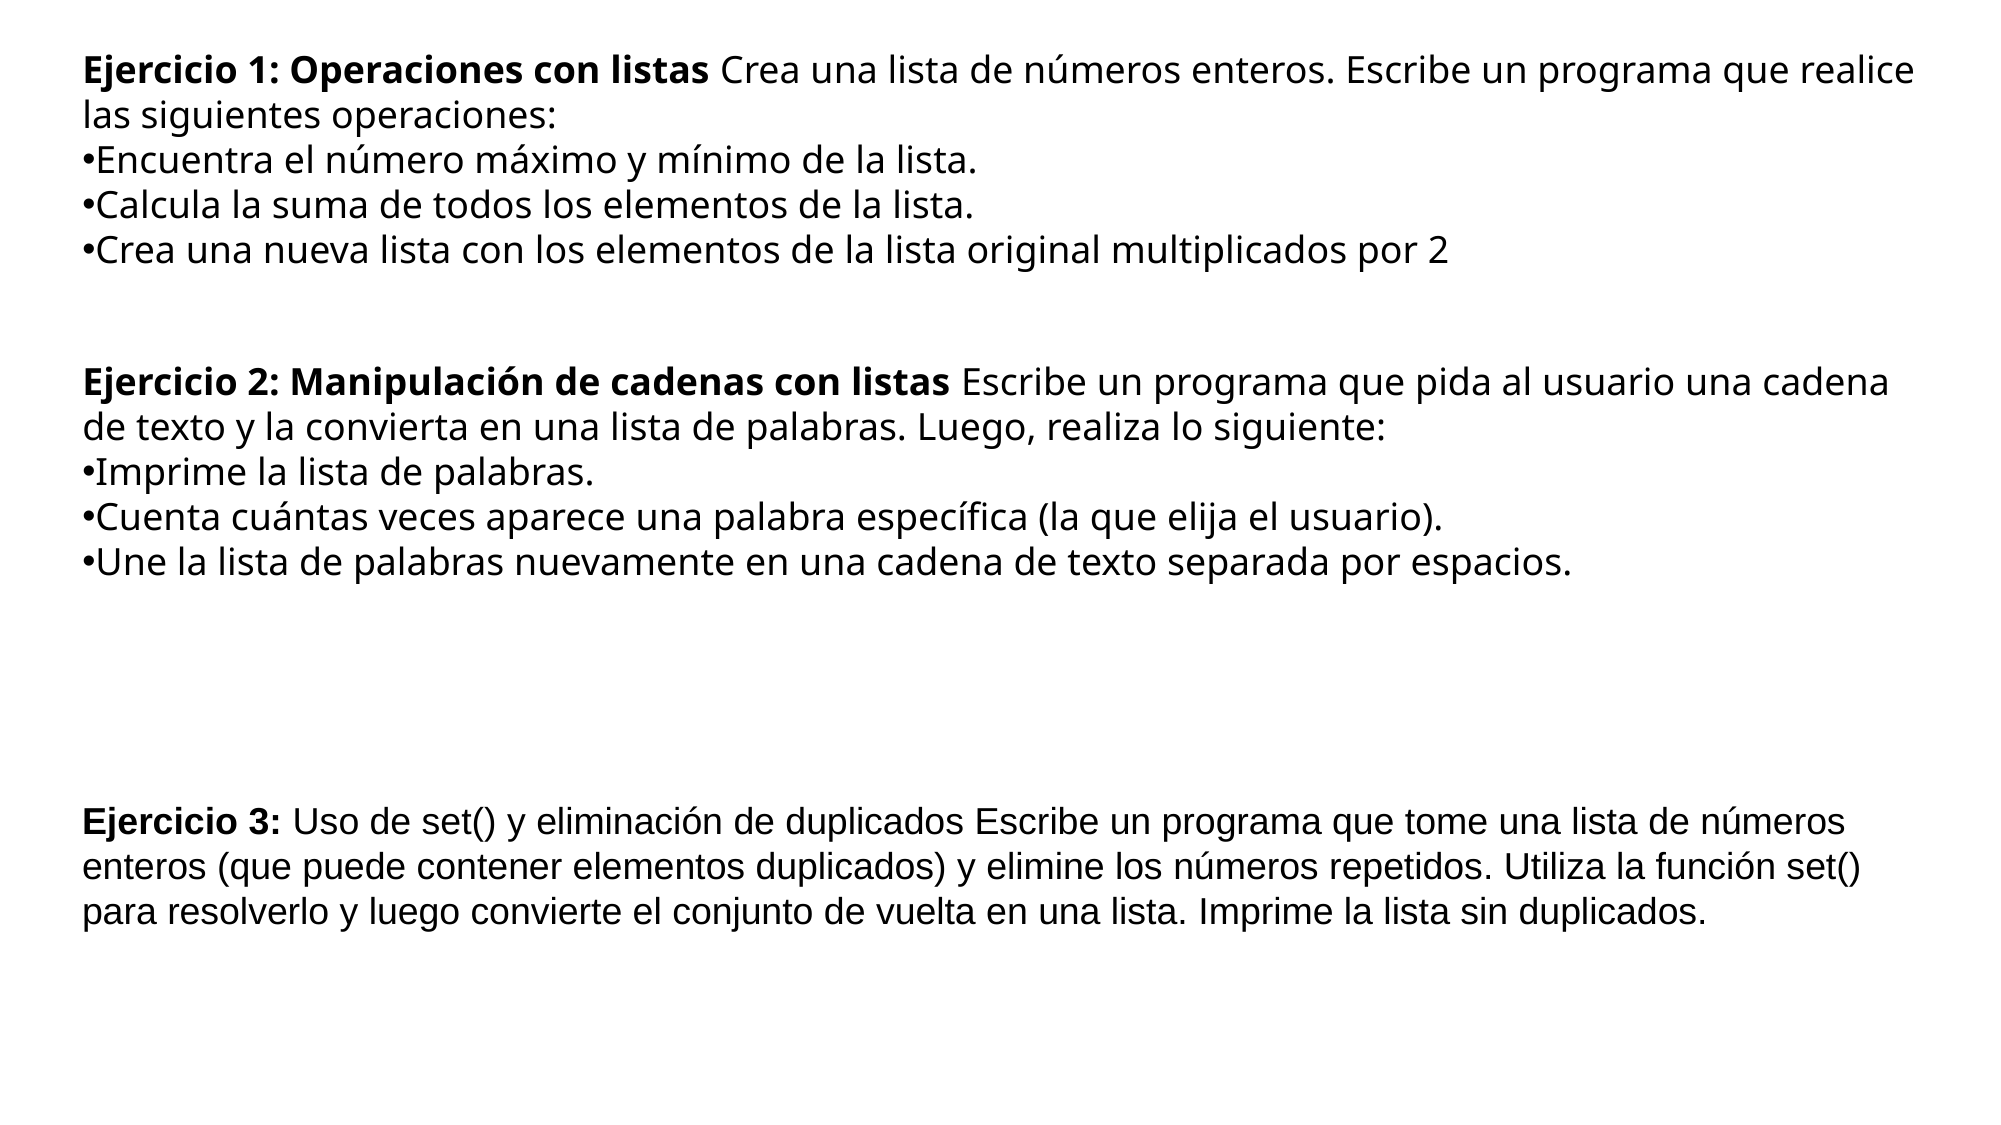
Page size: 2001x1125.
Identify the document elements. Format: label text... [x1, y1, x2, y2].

text_box Ejercicio 3: Uso de set() y eliminación de duplicados Escribe un programa que tome una lista de números enteros (que puede contener elementos duplicados) y elimine los números repetidos. Utiliza la función set() para resolverlo y luego convierte el conjunto de vuelta en una lista. Imprime la lista sin duplicados. [67, 789, 1901, 939]
text_box Ejercicio 2: Manipulación de cadenas con listas Escribe un programa que pida al usuario una cadena de texto y la convierta en una lista de palabras. Luego, realiza lo siguiente: Imprime la lista de palabras. Cuenta cuántas veces aparece una palabra específica (la que elija el usuario). Une la lista de palabras nuevamente en una cadena de texto separada por espacios. [67, 350, 1913, 593]
text_box Ejercicio 1: Operaciones con listas Crea una lista de números enteros. Escribe un programa que realice las siguientes operaciones: Encuentra el número máximo y mínimo de la lista. Calcula la suma de todos los elementos de la lista. Crea una nueva lista con los elementos de la lista original multiplicados por 2 [67, 38, 1968, 281]
